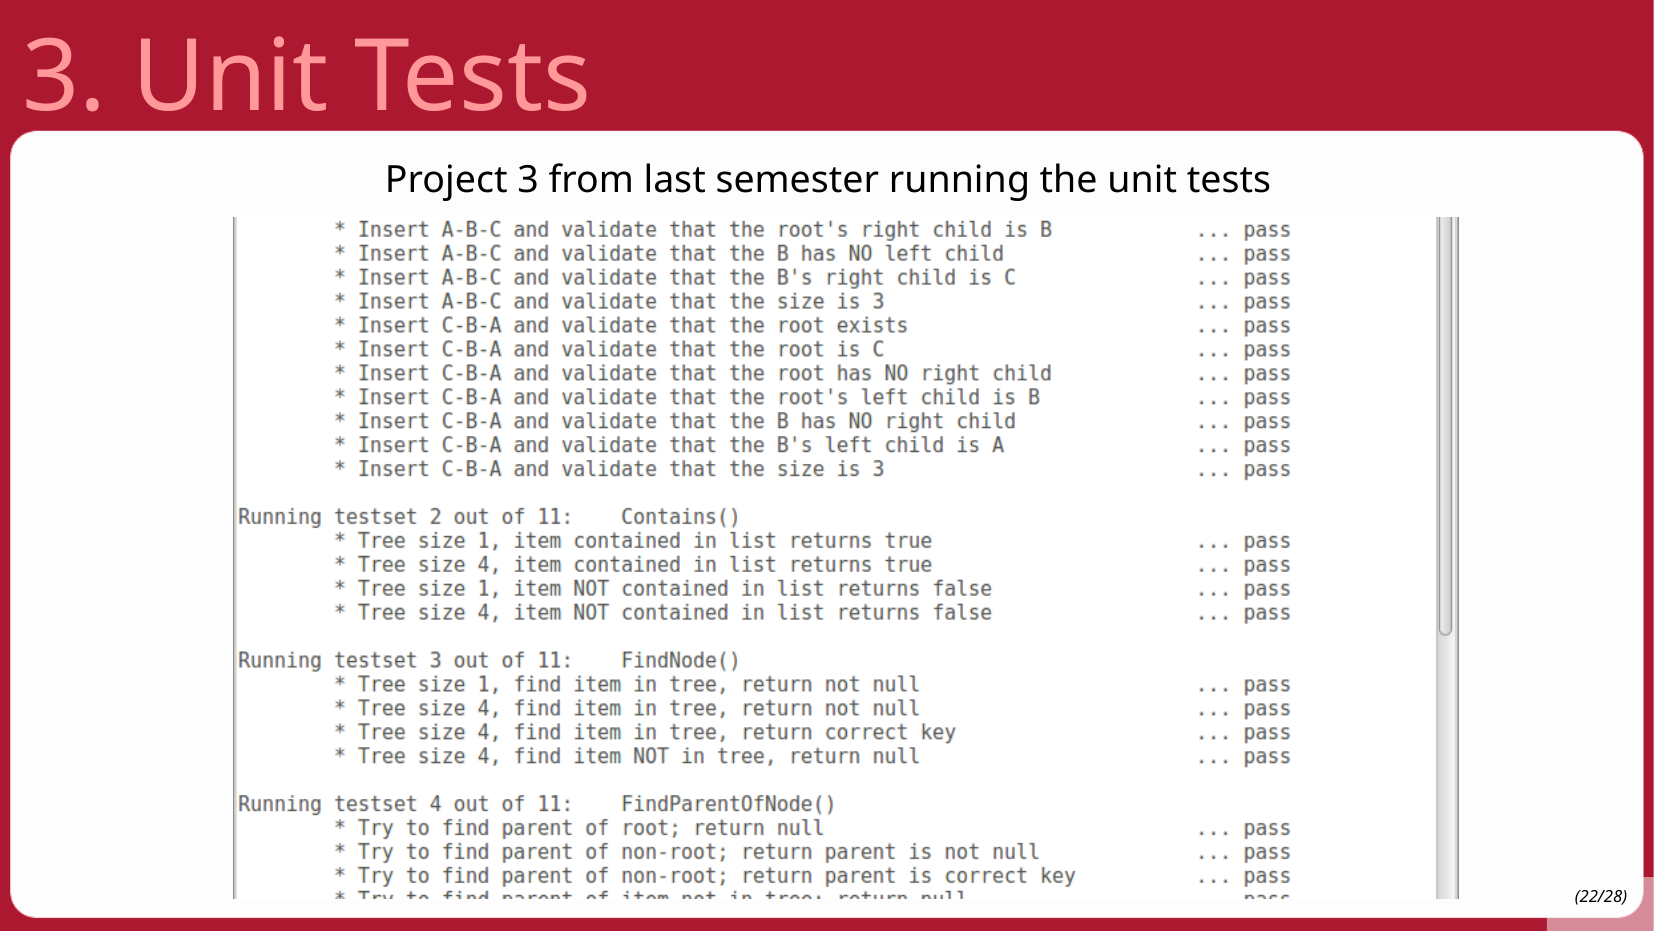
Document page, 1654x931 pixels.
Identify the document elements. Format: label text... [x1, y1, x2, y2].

text_box Project 3 from last semester running the unit tests [28, 145, 1630, 203]
title 3. Unit Tests [22, 7, 1511, 136]
picture [0, 0, 1654, 931]
text_box (<number>/28) [1546, 877, 1654, 931]
